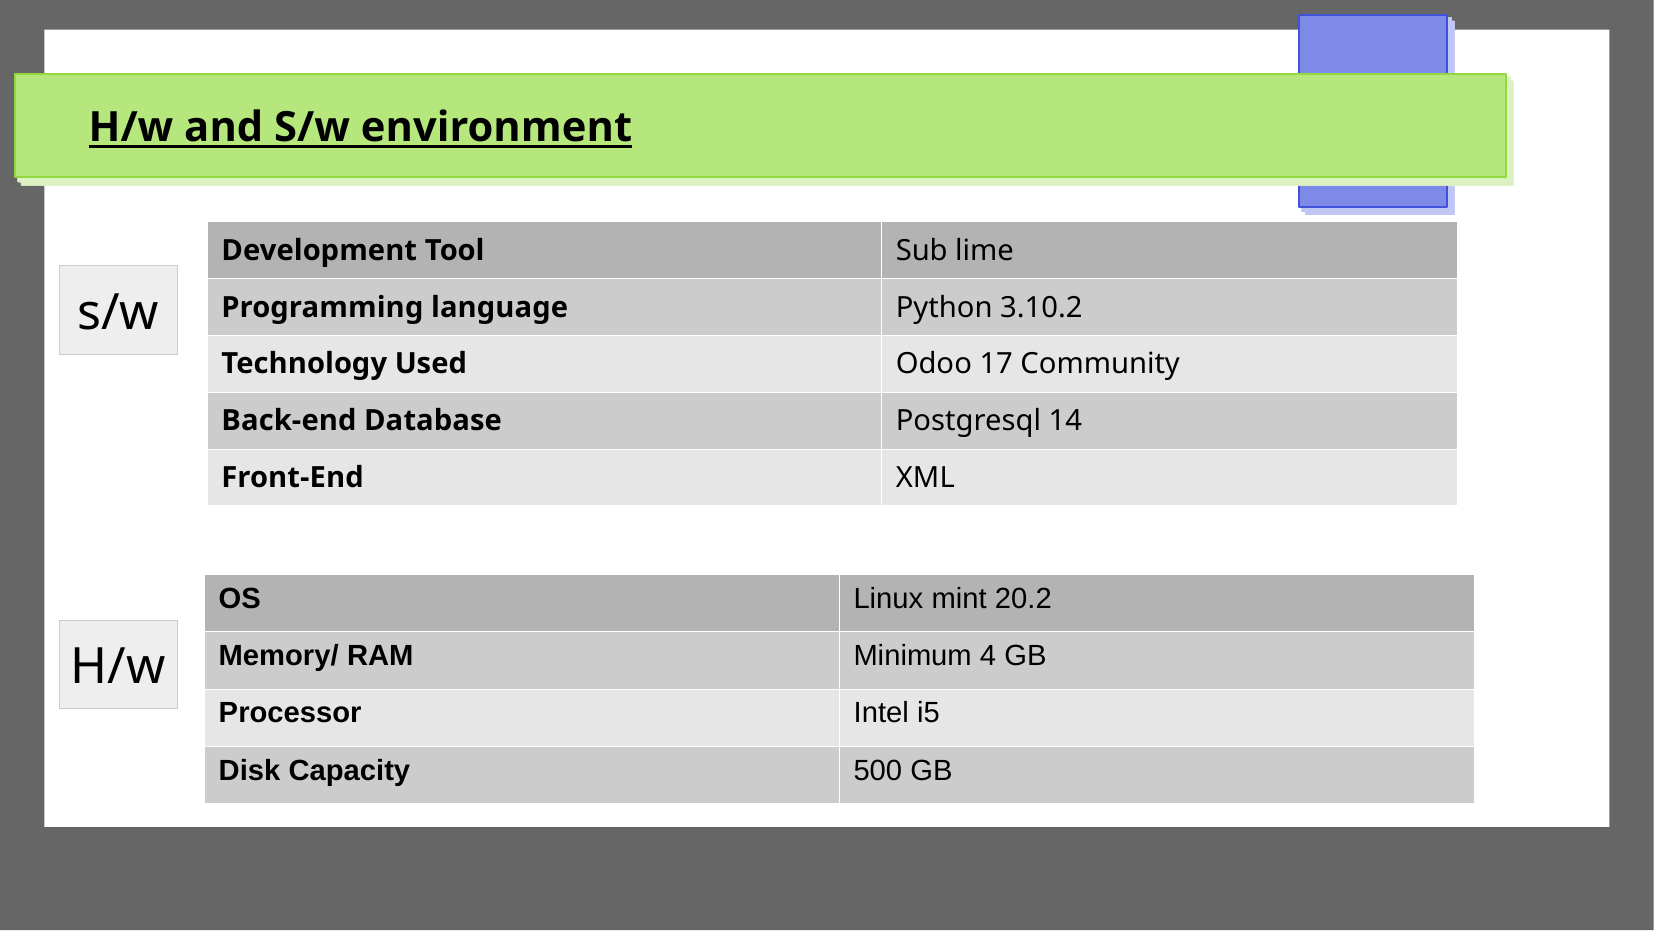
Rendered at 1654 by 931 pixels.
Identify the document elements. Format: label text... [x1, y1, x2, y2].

table_cell Memory/ RAM [205, 632, 839, 689]
table_cell Technology Used [208, 336, 881, 392]
table_cell Back-end Database [208, 393, 881, 449]
table_cell Python 3.10.2 [882, 279, 1457, 335]
table_cell Odoo 17 Community [882, 336, 1457, 392]
table_header Sub lime [882, 222, 1457, 278]
table_cell Front-End [208, 450, 881, 505]
table_cell Postgresql 14 [882, 393, 1457, 449]
title H/w and S/w environment [88, 73, 1506, 178]
table_cell Minimum 4 GB [840, 632, 1474, 689]
table_header OS [205, 575, 839, 631]
table_cell XML [882, 450, 1457, 505]
text_box H/w [59, 620, 178, 709]
table_header Development Tool [208, 222, 881, 278]
table_header Linux mint 20.2 [840, 575, 1474, 631]
table_cell Disk Capacity [205, 747, 839, 803]
table_cell Intel i5 [840, 690, 1474, 746]
table_cell Processor [205, 690, 839, 746]
text_box s/w [59, 265, 178, 355]
table_cell Programming language [208, 279, 881, 335]
table_cell 500 GB [840, 747, 1474, 803]
